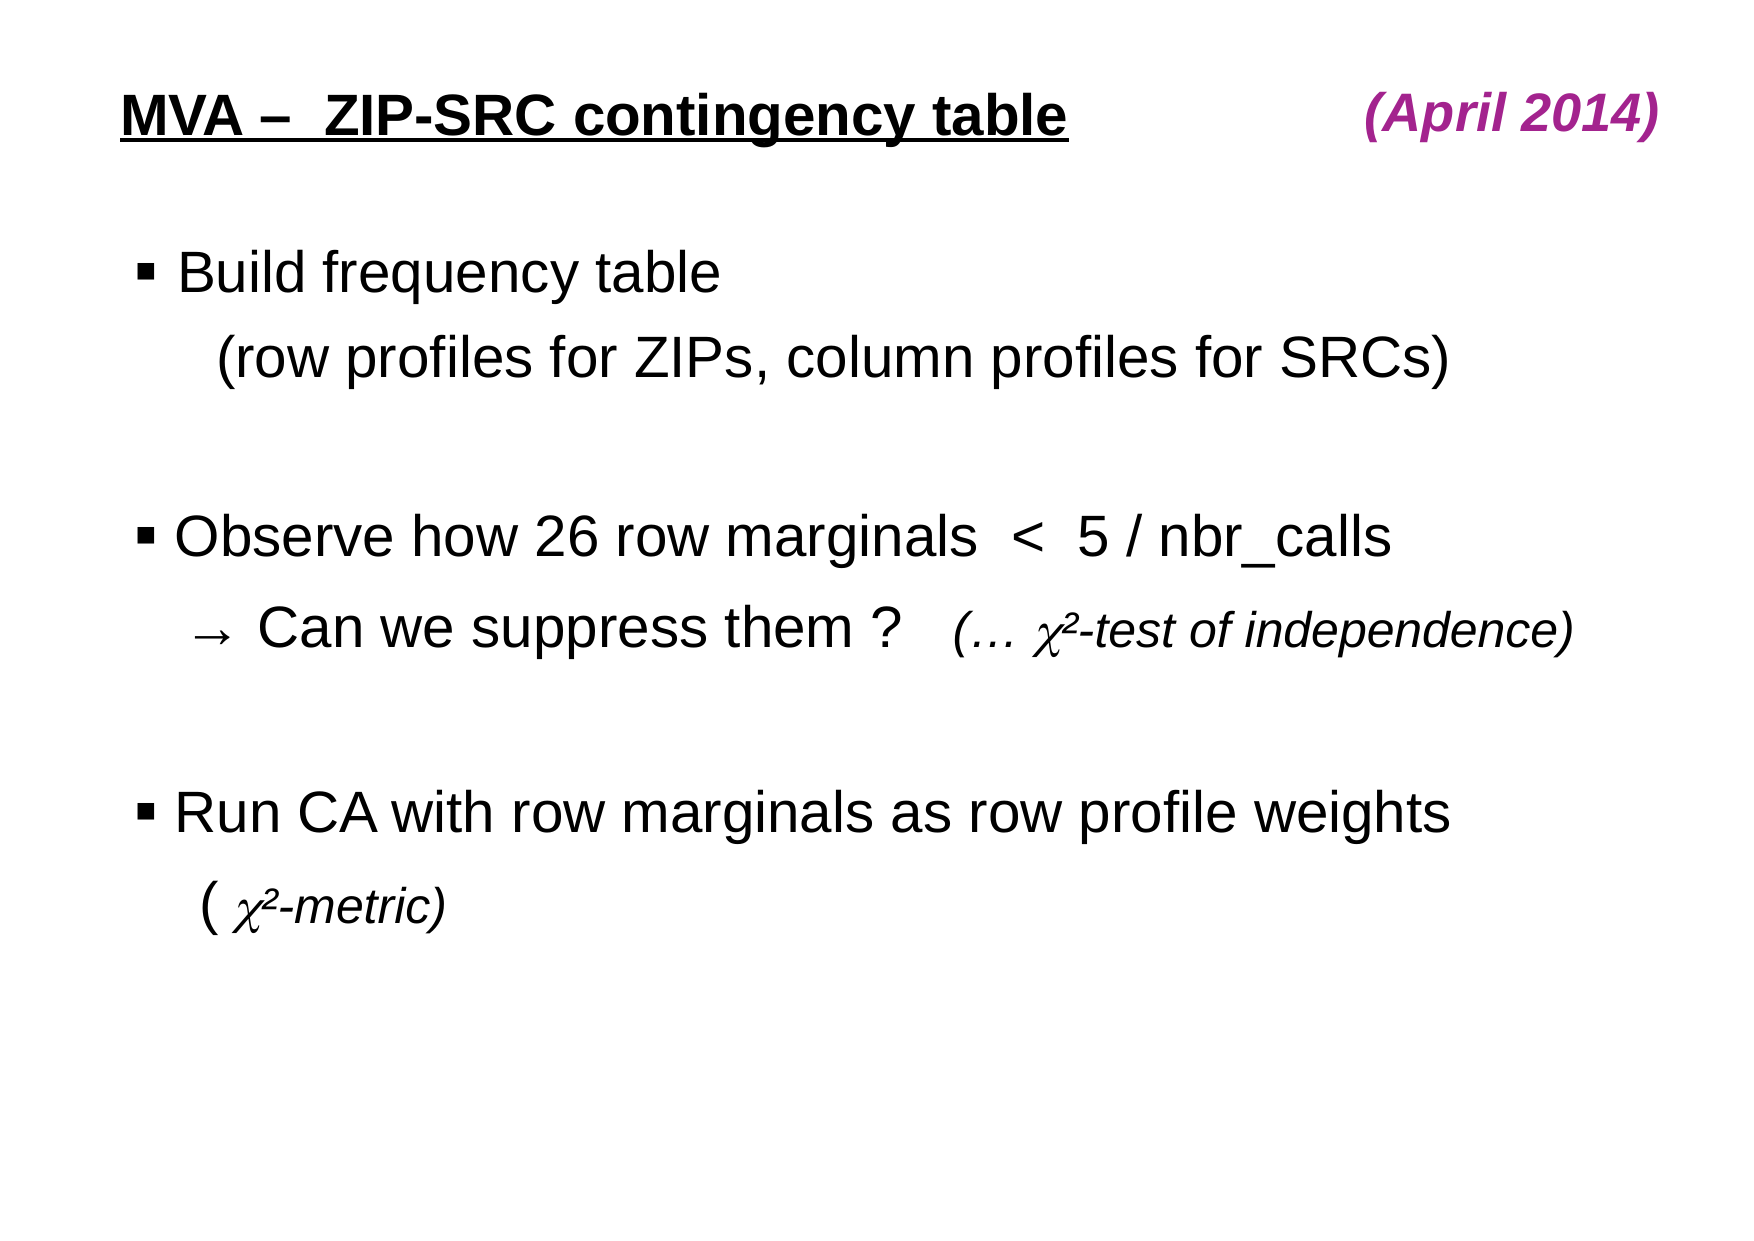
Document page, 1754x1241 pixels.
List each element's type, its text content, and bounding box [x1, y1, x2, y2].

text_box ▪ Build frequency table (row profiles for ZIPs, column profiles for SRCs) ▪ Observe how 26 row marginals < 5 / nbr_calls → Can we suppress them ? (… χ²-test of independence) ▪ Run CA with row marginals as row profile weights ( χ²-metric) [120, 225, 1711, 886]
text_box (April 2014) [1350, 75, 1681, 145]
text_box MVA – ZIP-SRC contingency table [105, 75, 1086, 149]
